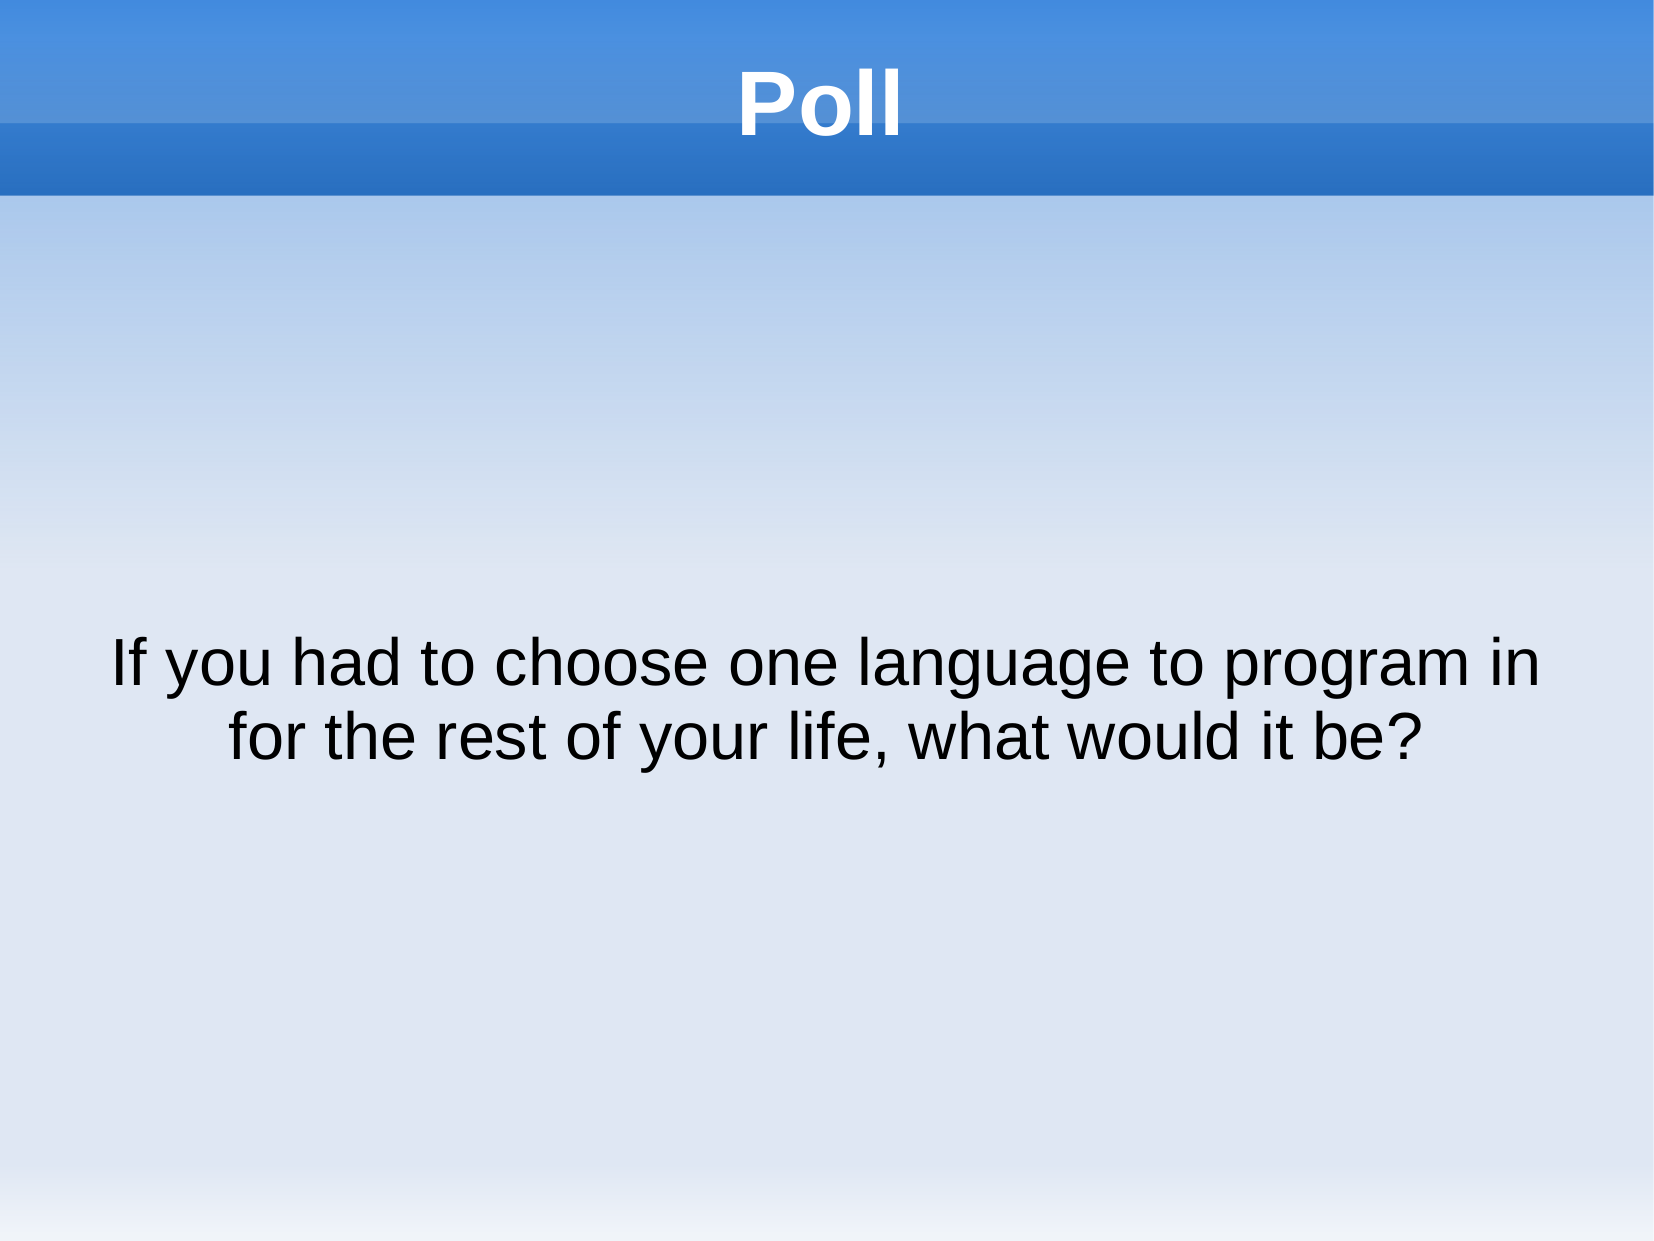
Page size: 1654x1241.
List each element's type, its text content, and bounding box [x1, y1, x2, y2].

picture [0, 0, 1654, 1241]
title Poll [76, 7, 1565, 200]
subtitle If you had to choose one language to program in for the rest of your life, what would it be? [82, 297, 1571, 1102]
